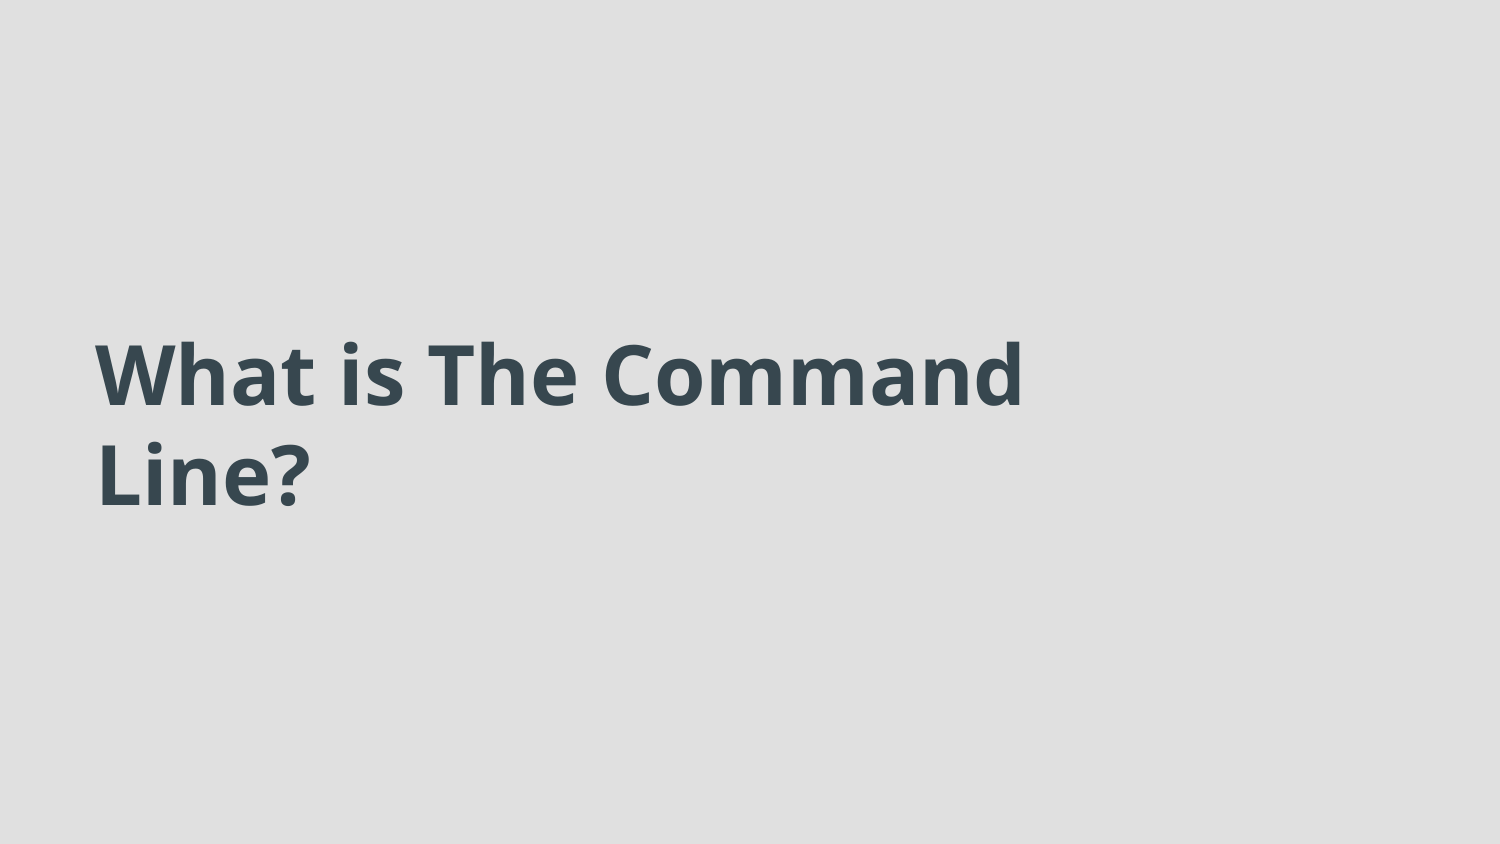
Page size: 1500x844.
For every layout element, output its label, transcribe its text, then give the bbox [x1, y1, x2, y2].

title What is The Command Line? [80, 86, 1102, 758]
